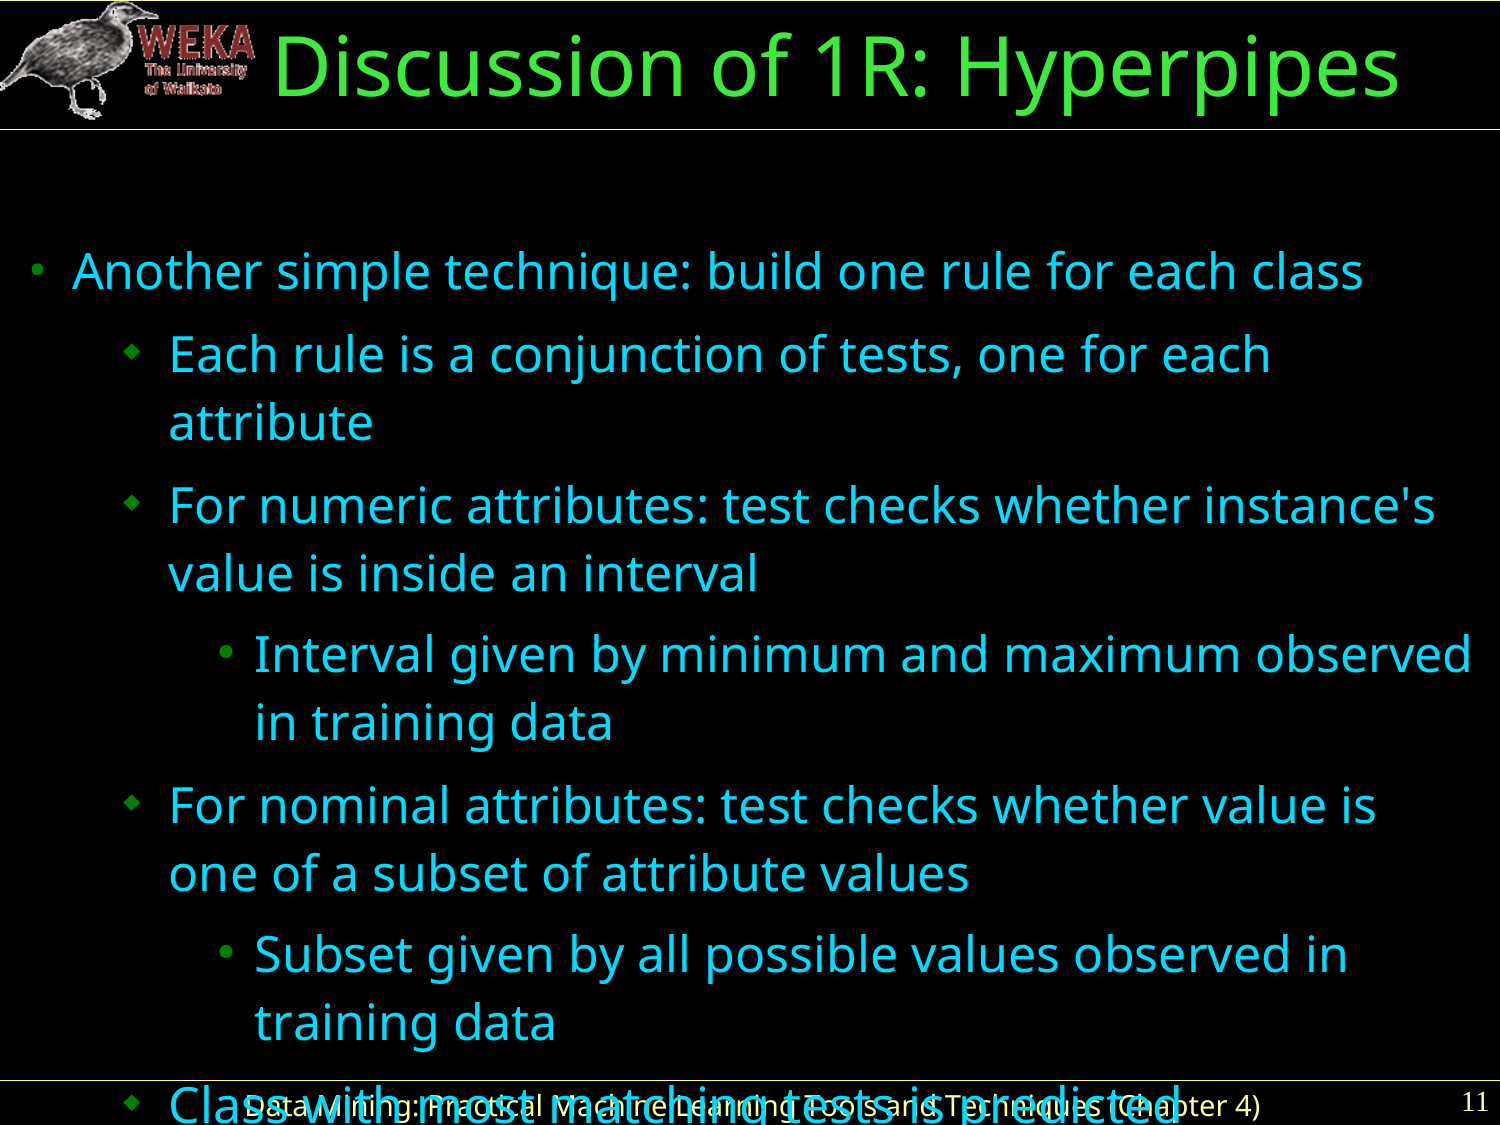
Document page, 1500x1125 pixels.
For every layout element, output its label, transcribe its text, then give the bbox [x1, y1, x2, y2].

title Discussion of 1R: Hyperpipes [353, 0, 1429, 159]
picture [0, 1, 266, 129]
list Another simple technique: build one rule for each class Each rule is a conjunction of tests, one for each attribute For numeric attributes: test checks whether instance's value is inside an interval Interval given by minimum and maximum observed in training data For nominal attributes: test checks whether value is one of a subset of attribute values Subset given by all possible values observed in training data Class with most matching tests is predicted [29, 236, 1477, 999]
